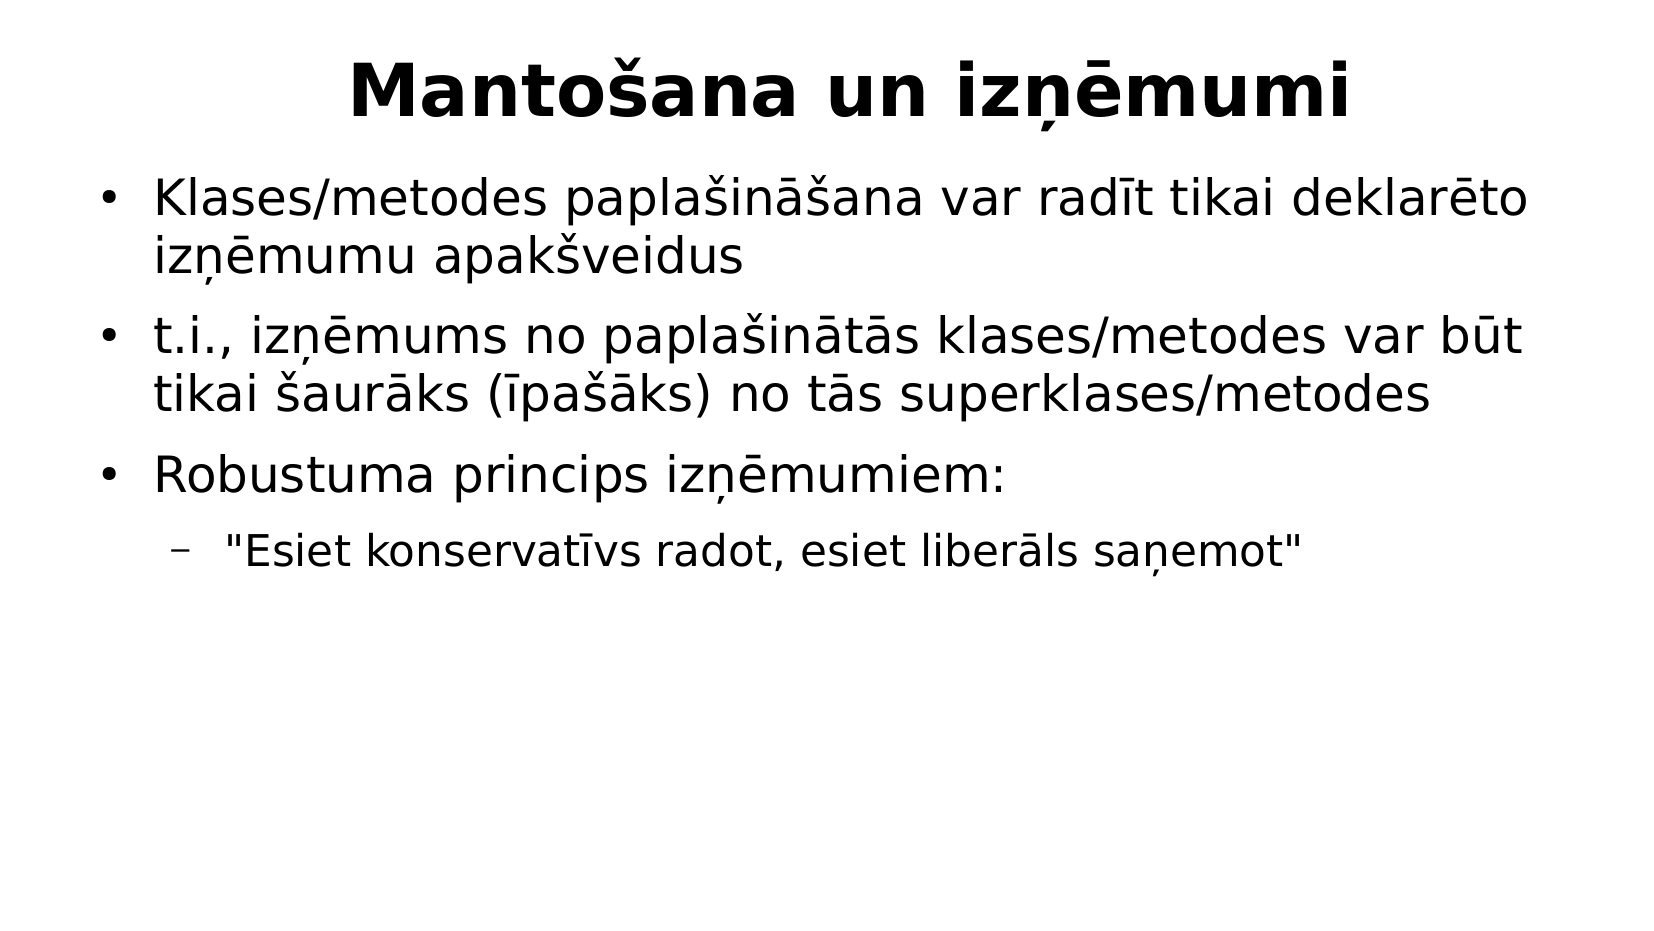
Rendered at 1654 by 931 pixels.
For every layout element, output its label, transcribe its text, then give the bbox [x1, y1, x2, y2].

title Mantošana un izņēmumi [82, 6, 1619, 177]
list Klases/metodes paplašināšana var radīt tikai deklarēto izņēmumu apakšveidus t.i., izņēmums no paplašinātās klases/metodes var būt tikai šaurāks (īpašāks) no tās superklases/metodes Robustuma princips izņēmumiem: "Esiet konservatīvs radot, esiet liberāls saņemot" [82, 168, 1538, 889]
